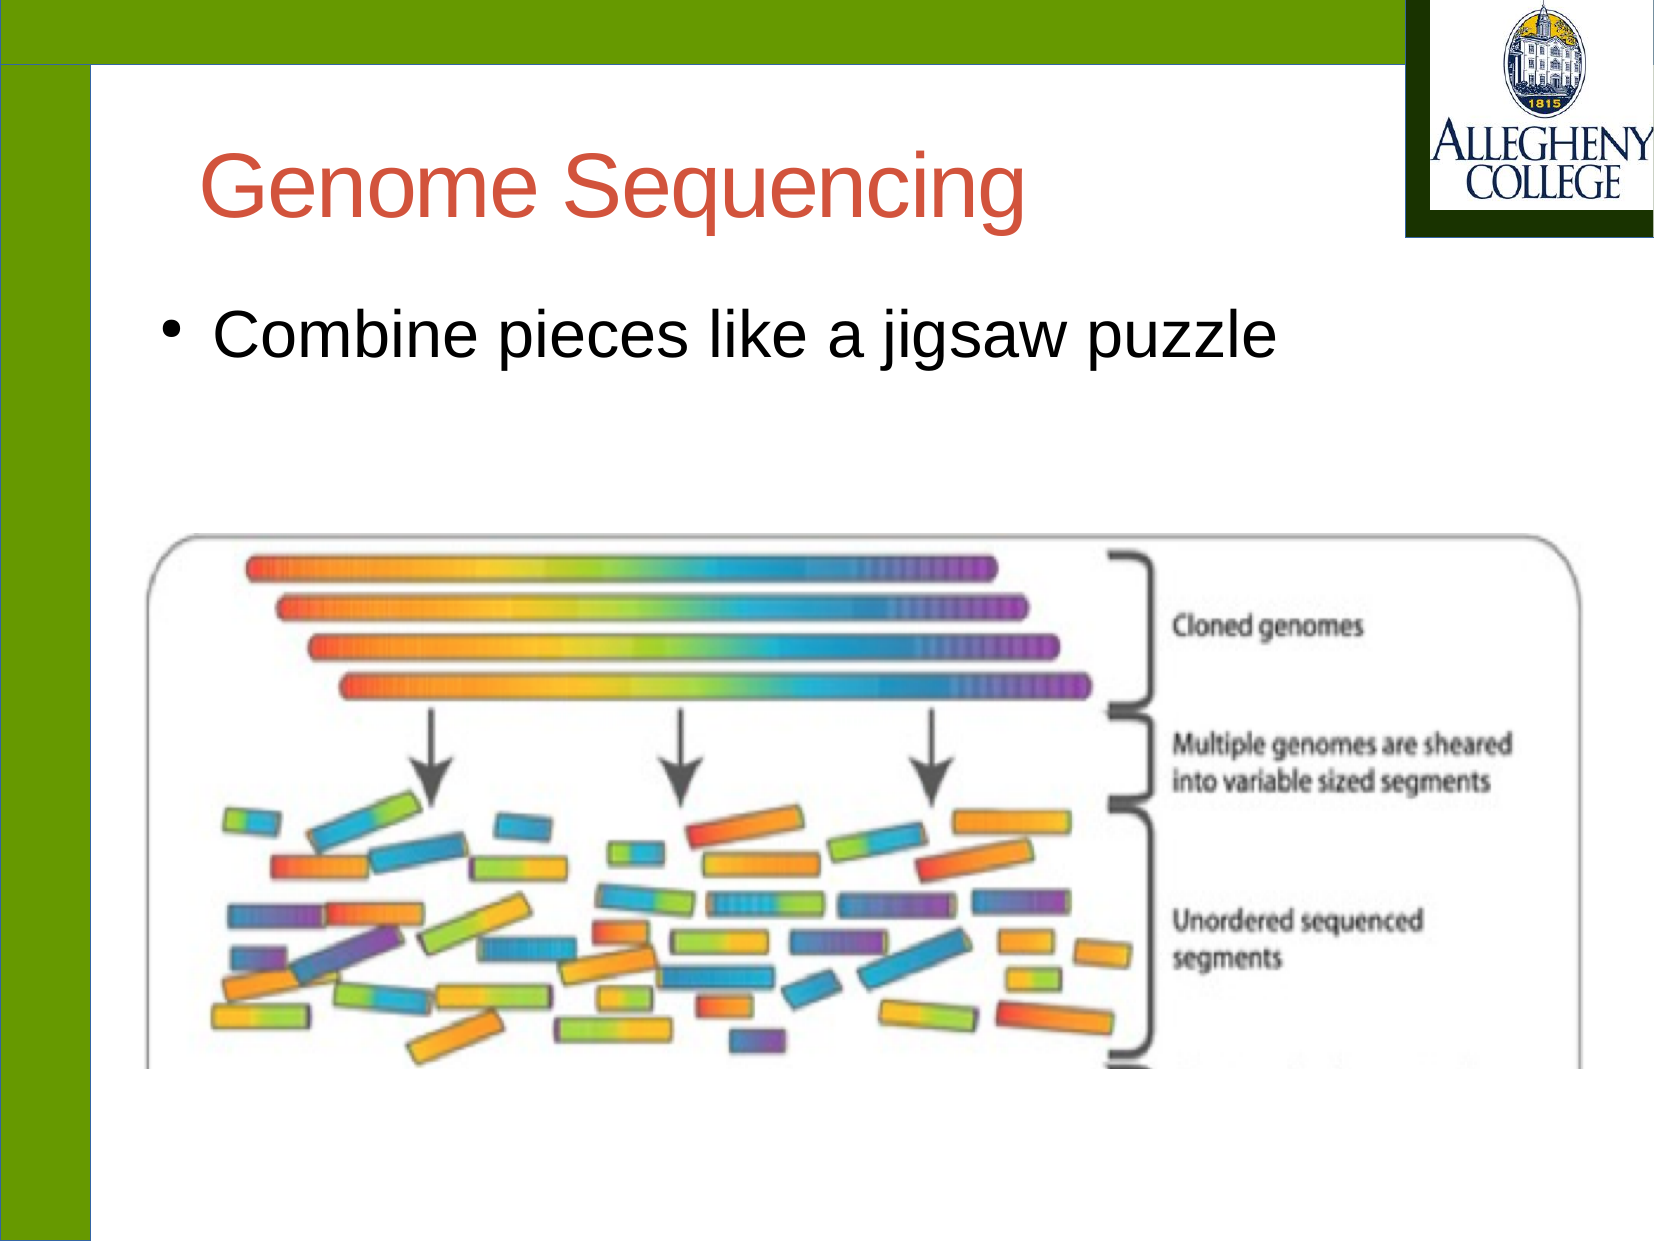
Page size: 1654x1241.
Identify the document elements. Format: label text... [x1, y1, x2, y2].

list Combine pieces like a jigsaw puzzle [141, 290, 1630, 511]
title Genome Sequencing [183, 99, 1237, 262]
picture [1430, 0, 1654, 210]
picture [53, 533, 1654, 1069]
text_box [0, 0, 1654, 1241]
